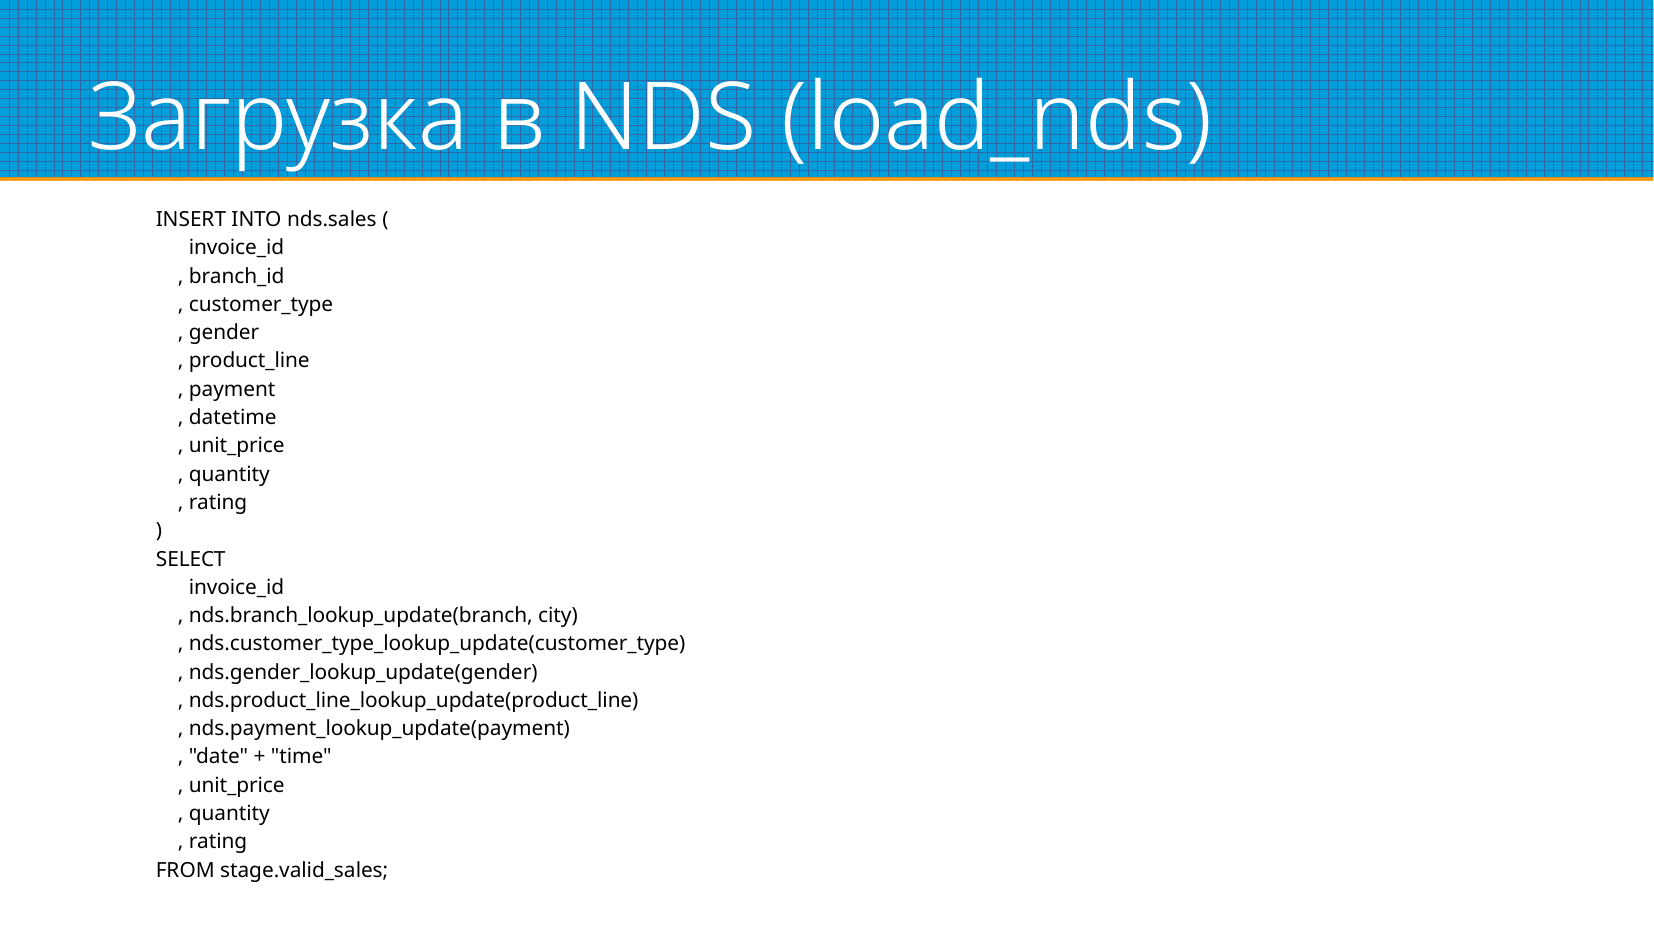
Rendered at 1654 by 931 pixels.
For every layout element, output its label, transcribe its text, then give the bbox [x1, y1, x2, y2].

text_box INSERT INTO nds.sales ( invoice_id , branch_id , customer_type , gender , product_line , payment , datetime , unit_price , quantity , rating ) SELECT invoice_id , nds.branch_lookup_update(branch, city) , nds.customer_type_lookup_update(customer_type) , nds.gender_lookup_update(gender) , nds.product_line_lookup_update(product_line) , nds.payment_lookup_update(payment) , "date" + "time" , unit_price , quantity , rating FROM stage.valid_sales; [150, 198, 1201, 890]
title Загрузка в NDS (load_nds) [88, 14, 1565, 178]
